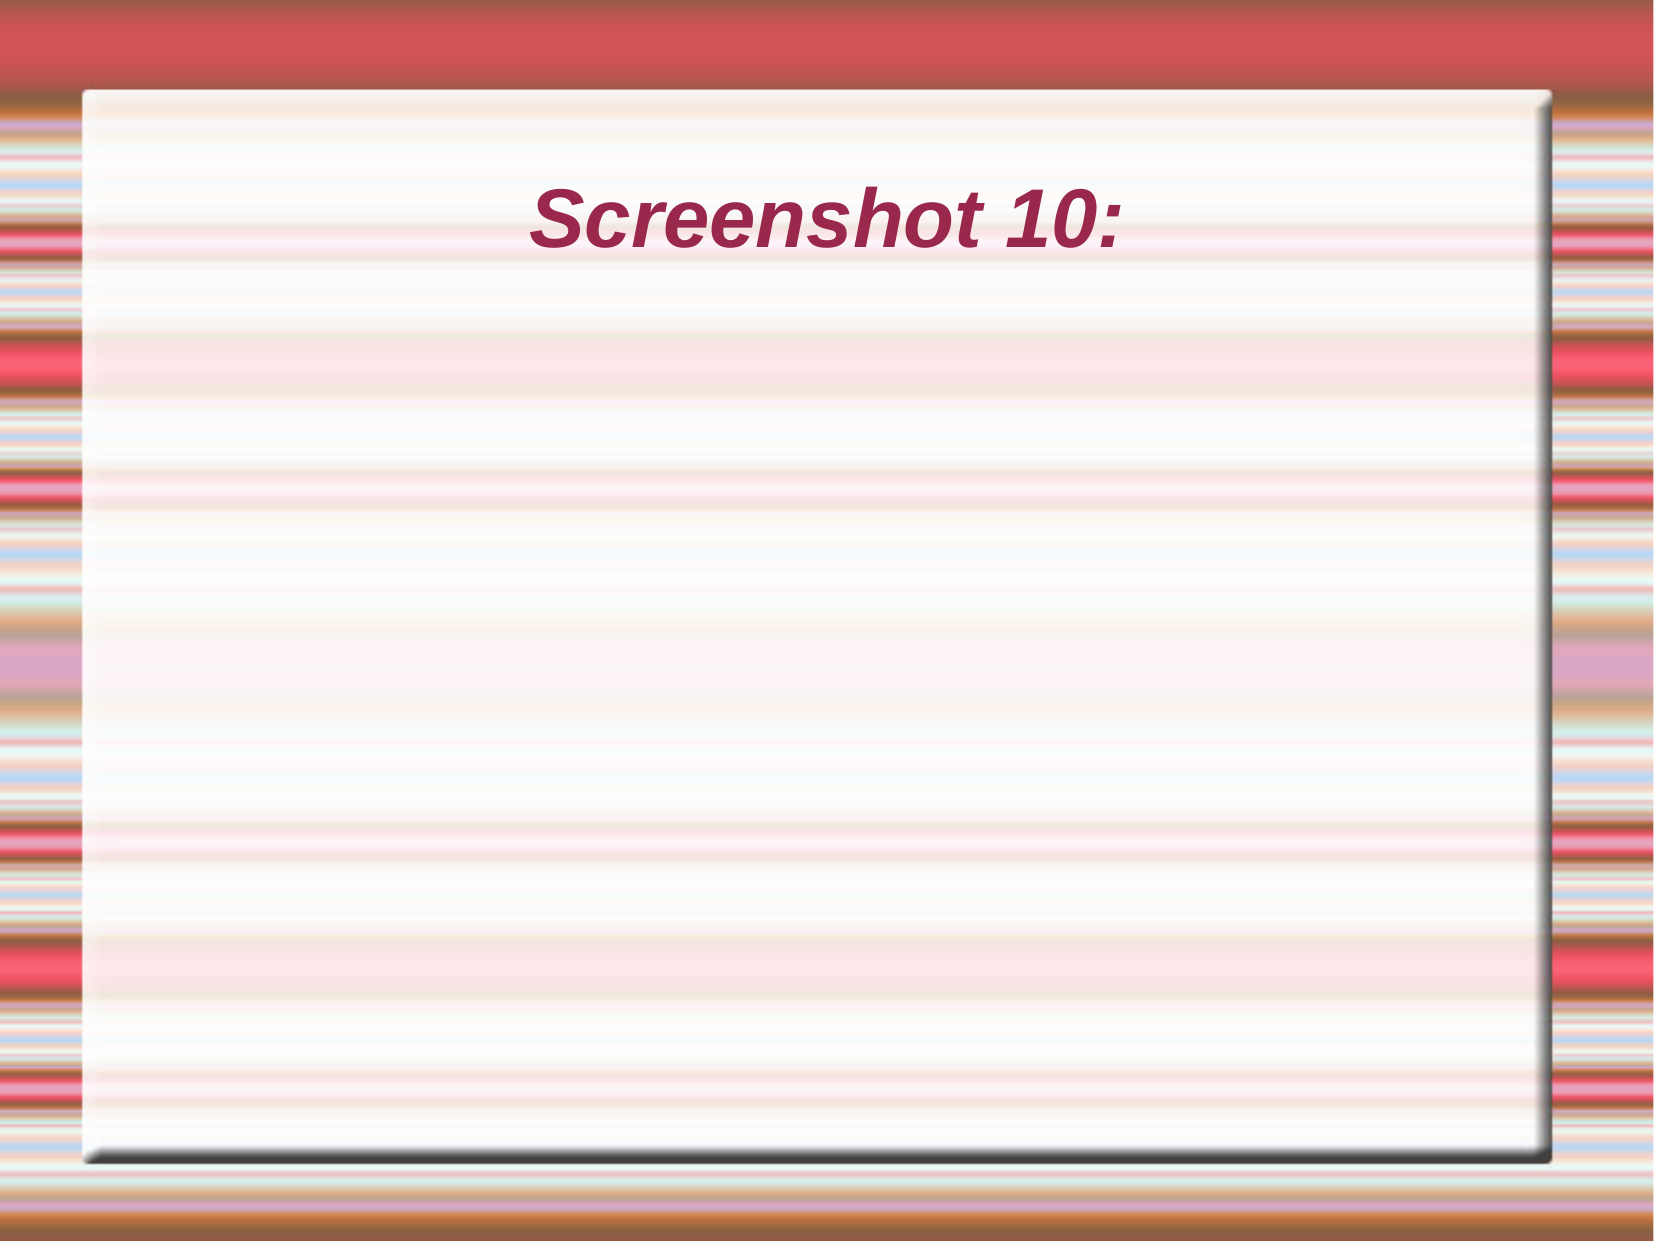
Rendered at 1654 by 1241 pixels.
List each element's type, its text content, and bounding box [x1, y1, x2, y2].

picture [0, 0, 1654, 1241]
title Screenshot 10: [121, 114, 1534, 322]
